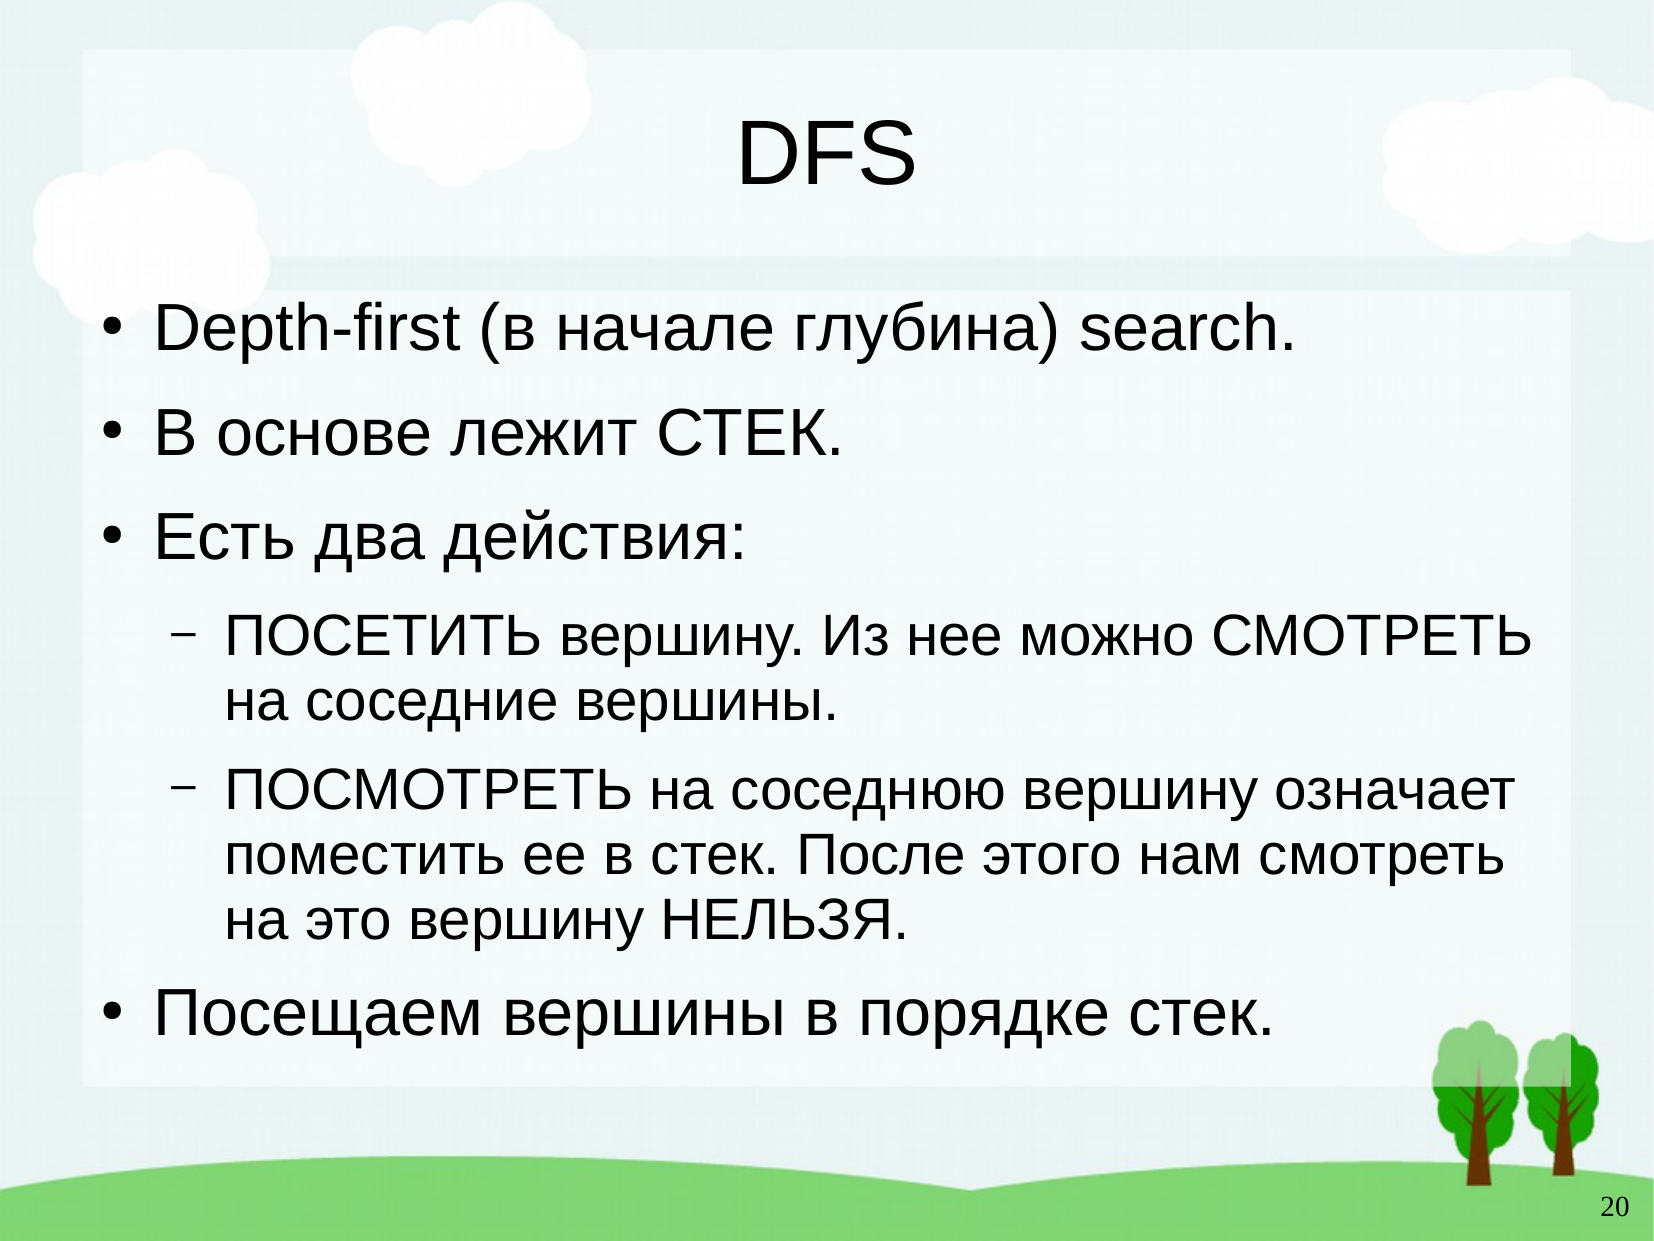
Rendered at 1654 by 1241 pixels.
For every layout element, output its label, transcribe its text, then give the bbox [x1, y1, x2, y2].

picture [0, 0, 1654, 1241]
list Depth-first (в начале глубина) search. В основе лежит СТЕК. Есть два действия: ПОСЕТИТЬ вершину. Из нее можно СМОТРЕТЬ на соседние вершины. ПОСМОТРЕТЬ на соседнюю вершину означает поместить ее в стек. После этого нам смотреть на это вершину НЕЛЬЗЯ. Посещаем вершины в порядке стек. [82, 290, 1571, 1087]
title DFS [82, 49, 1571, 257]
